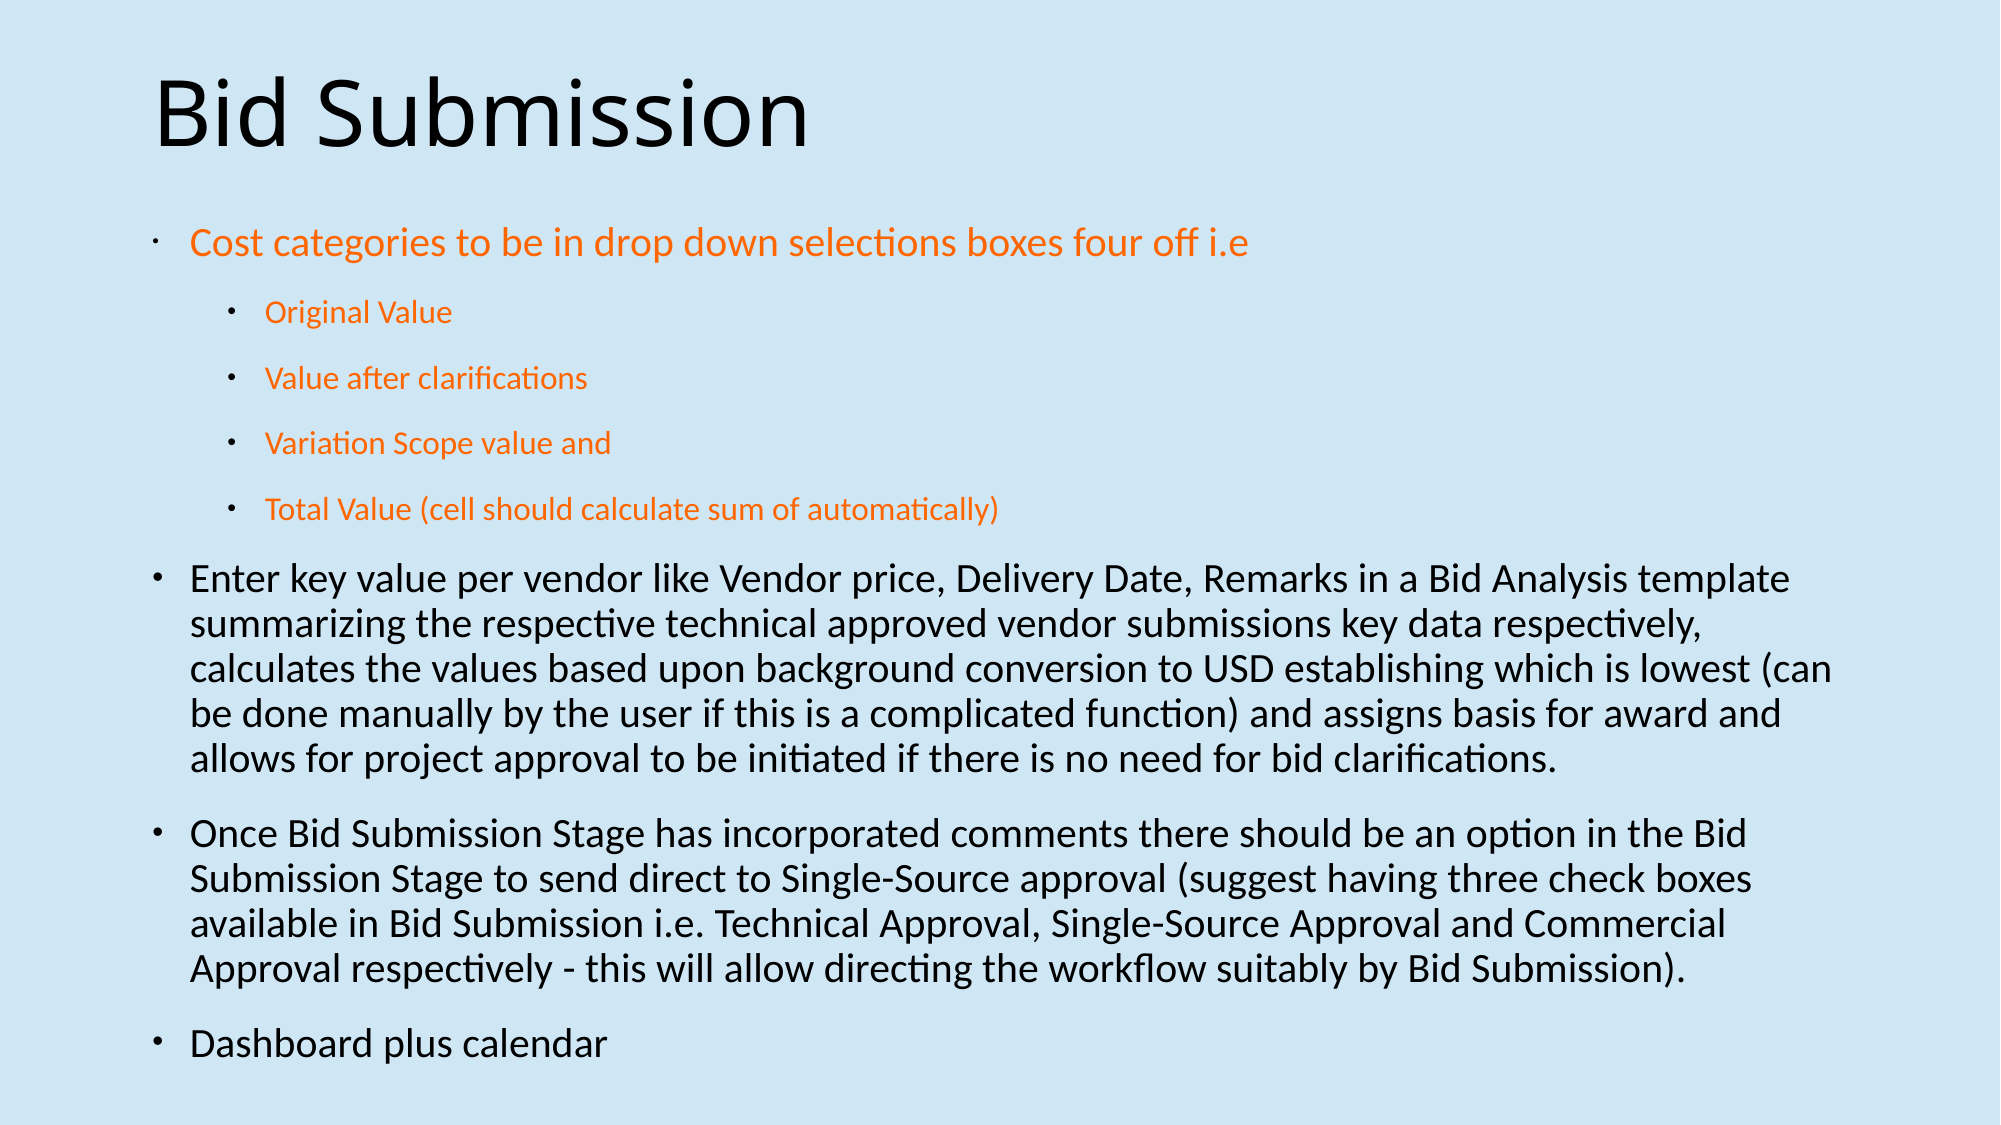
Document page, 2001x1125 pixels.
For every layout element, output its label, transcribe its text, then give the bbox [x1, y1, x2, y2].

title Bid Submission [137, 59, 1863, 213]
list Cost categories to be in drop down selections boxes four off i.e Original Value Value after clarifications Variation Scope value and Total Value (cell should calculate sum of automatically) Enter key value per vendor like Vendor price, Delivery Date, Remarks in a Bid Analysis template summarizing the respective technical approved vendor submissions key data respectively, calculates the values based upon background conversion to USD establishing which is lowest (can be done manually by the user if this is a complicated function) and assigns basis for award and allows for project approval to be initiated if there is no need for bid clarifications. Once Bid Submission Stage has incorporated comments there should be an option in the Bid Submission Stage to send direct to Single-Source approval (suggest having three check boxes available in Bid Submission i.e. Technical Approval, Single-Source Approval and Commercial Approval respectively - this will allow directing the workflow suitably by Bid Submission). Dashboard plus calendar [137, 213, 1863, 1088]
